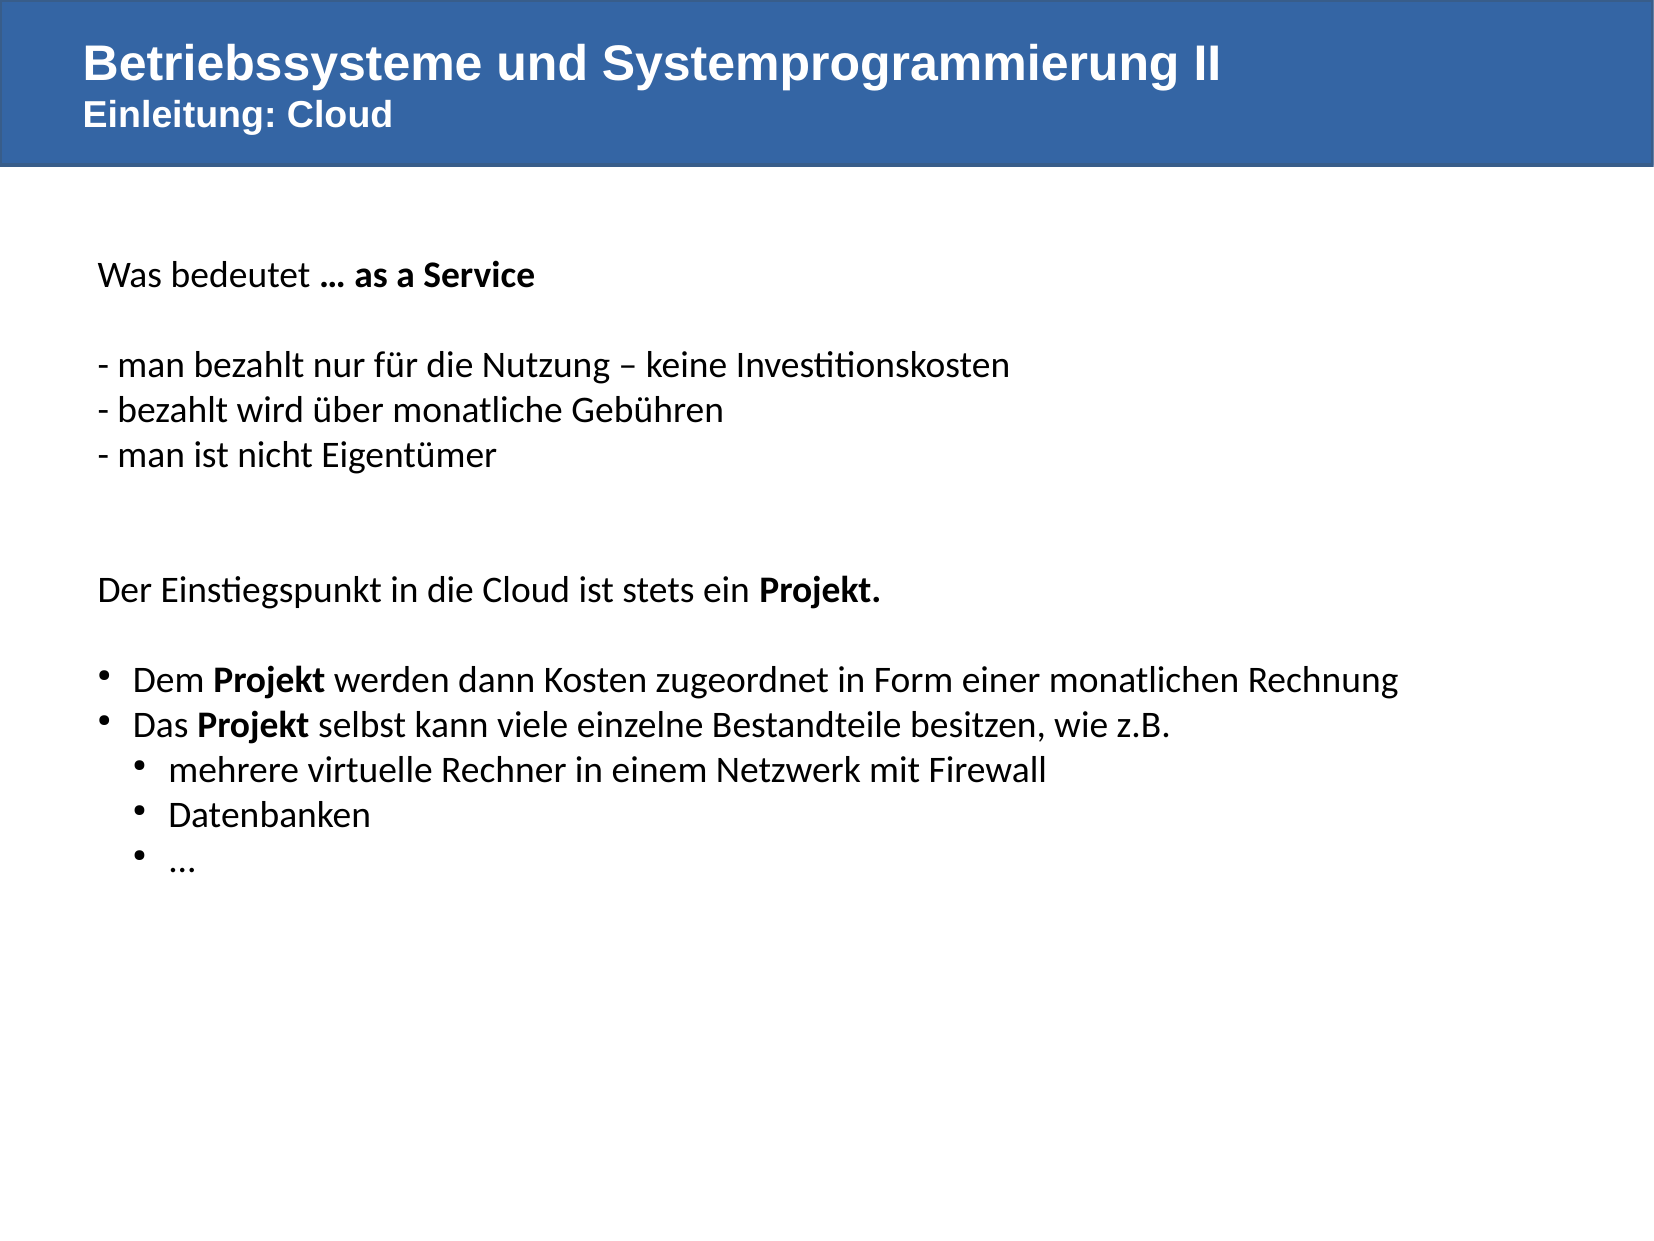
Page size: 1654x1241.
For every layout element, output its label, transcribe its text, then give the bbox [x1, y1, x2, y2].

text_box Was bedeutet … as a Service - man bezahlt nur für die Nutzung – keine Investitionskosten - bezahlt wird über monatliche Gebühren - man ist nicht Eigentümer Der Einstiegspunkt in die Cloud ist stets ein Projekt. Dem Projekt werden dann Kosten zugeordnet in Form einer monatlichen Rechnung Das Projekt selbst kann viele einzelne Bestandteile besitzen, wie z.B. mehrere virtuelle Rechner in einem Netzwerk mit Firewall Datenbanken ... [82, 242, 1548, 978]
title Betriebssysteme und Systemprogrammierung II Einleitung: Cloud [82, 0, 1571, 187]
